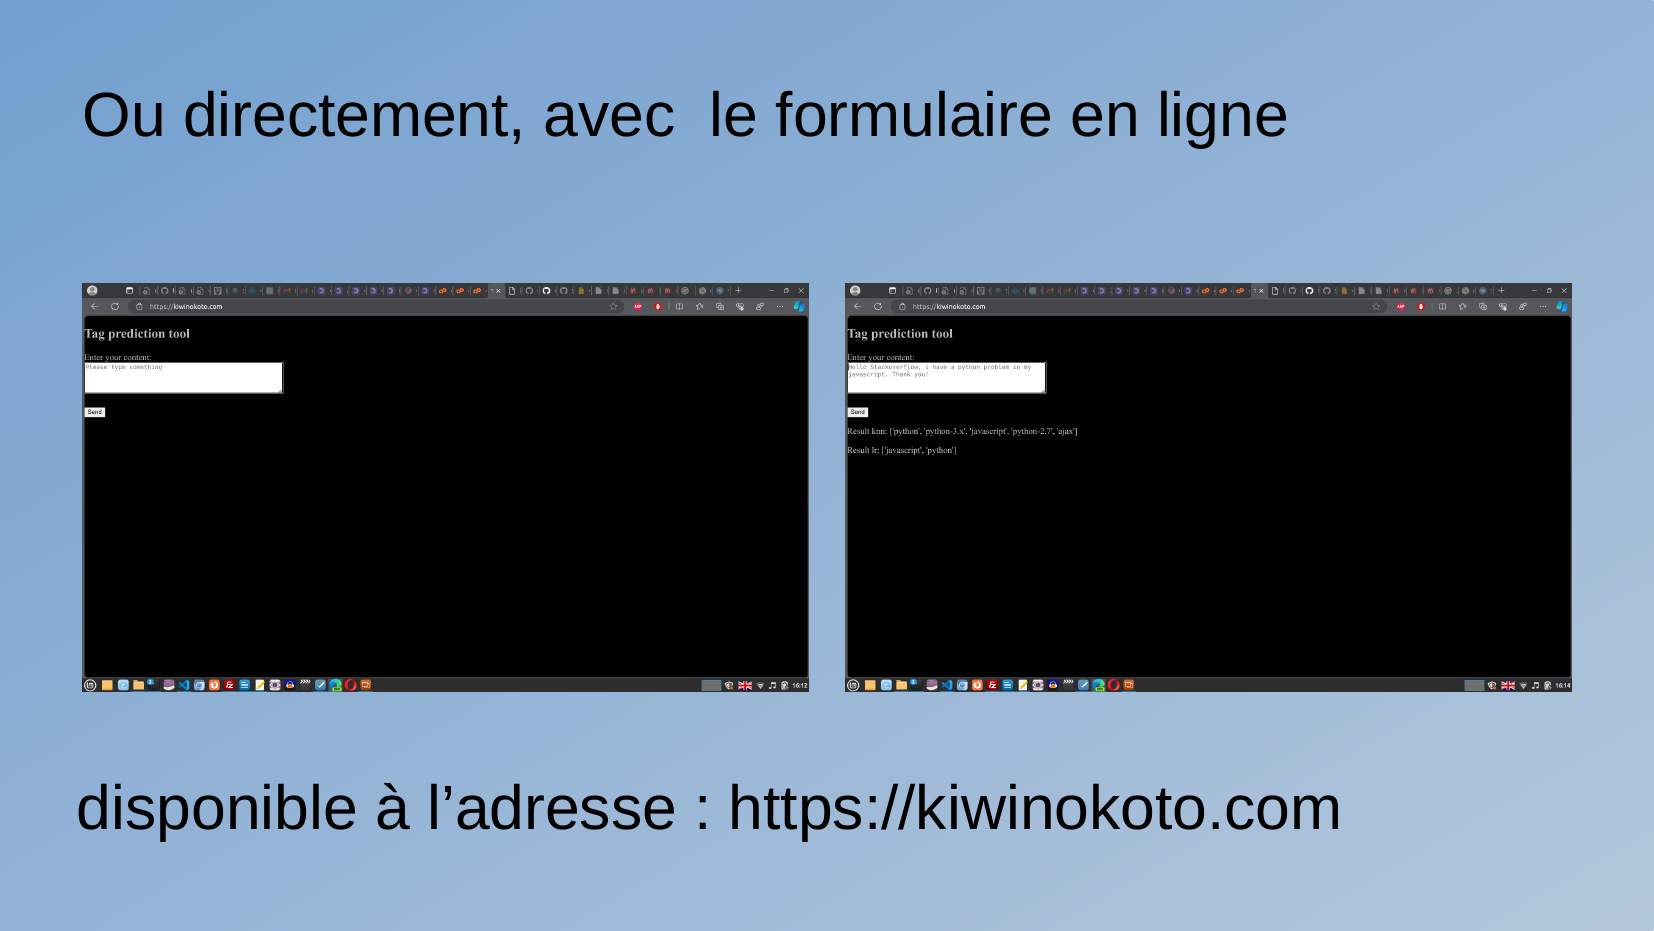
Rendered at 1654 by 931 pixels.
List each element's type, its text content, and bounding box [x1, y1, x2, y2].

picture [845, 283, 1572, 692]
title disponible à l’adresse : https://kiwinokoto.com [76, 730, 1565, 886]
picture [82, 283, 809, 692]
title Ou directement, avec le formulaire en ligne [82, 37, 1571, 193]
